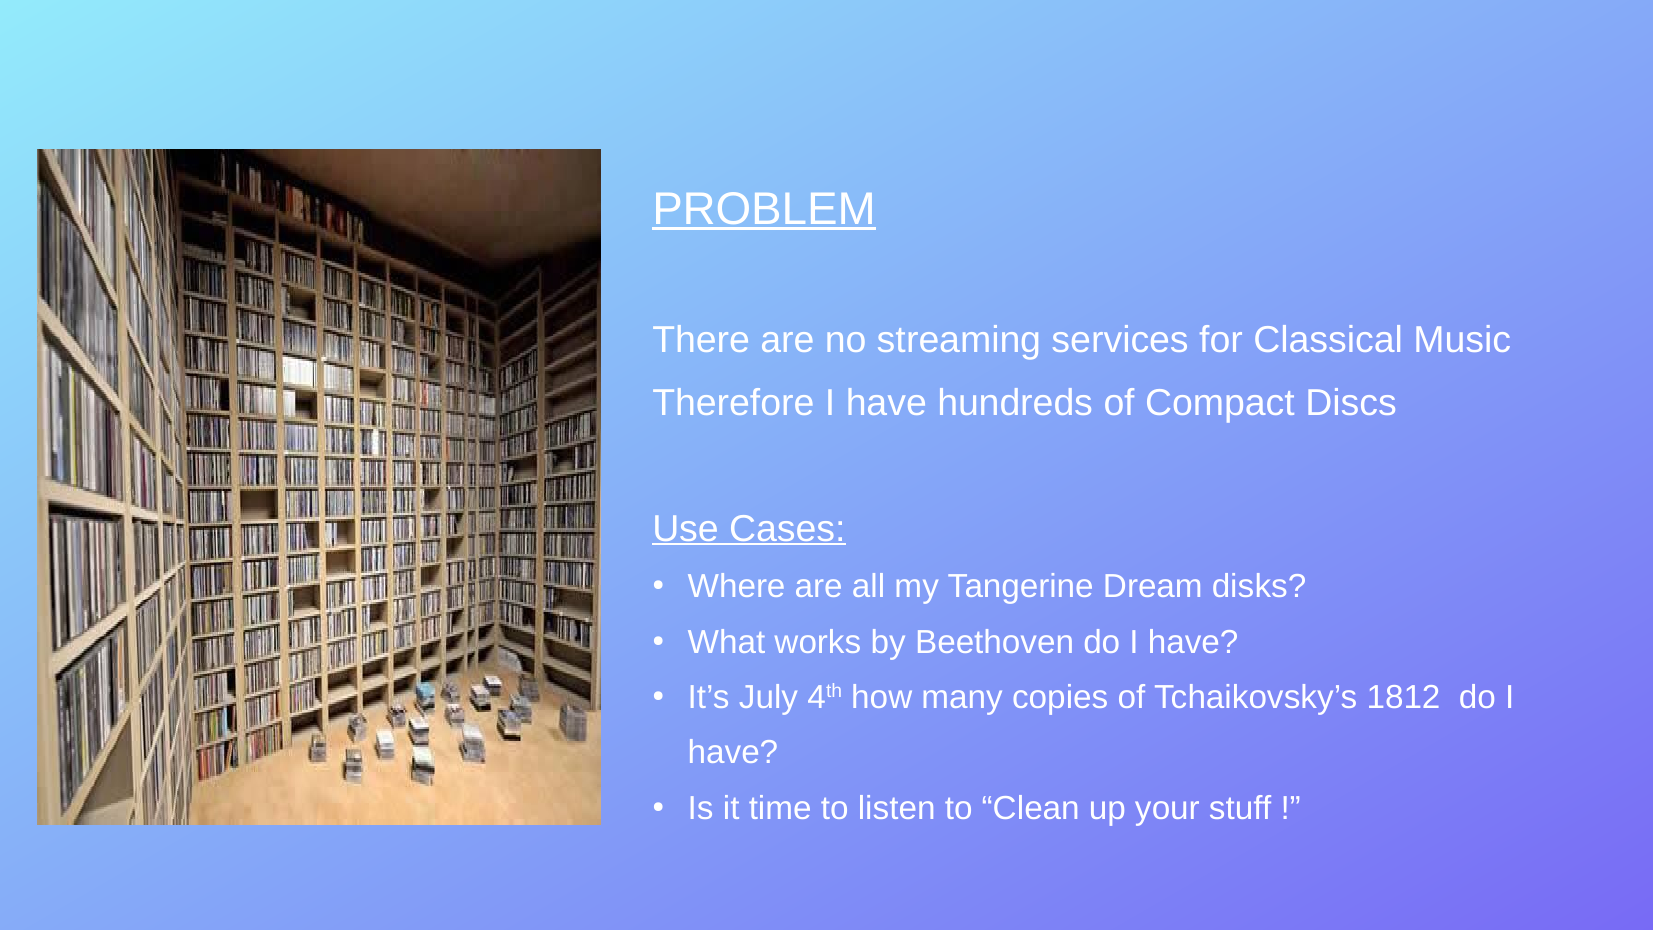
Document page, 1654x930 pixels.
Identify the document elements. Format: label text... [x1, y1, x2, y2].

picture [37, 149, 601, 826]
text_box PROBLEM There are no streaming services for Classical Music Therefore I have hundreds of Compact Discs Use Cases: Where are all my Tangerine Dream disks? What works by Beethoven do I have? It’s July 4th how many copies of Tchaikovsky’s 1812 do I have? Is it time to listen to “Clean up your stuff !” [637, 150, 1613, 919]
